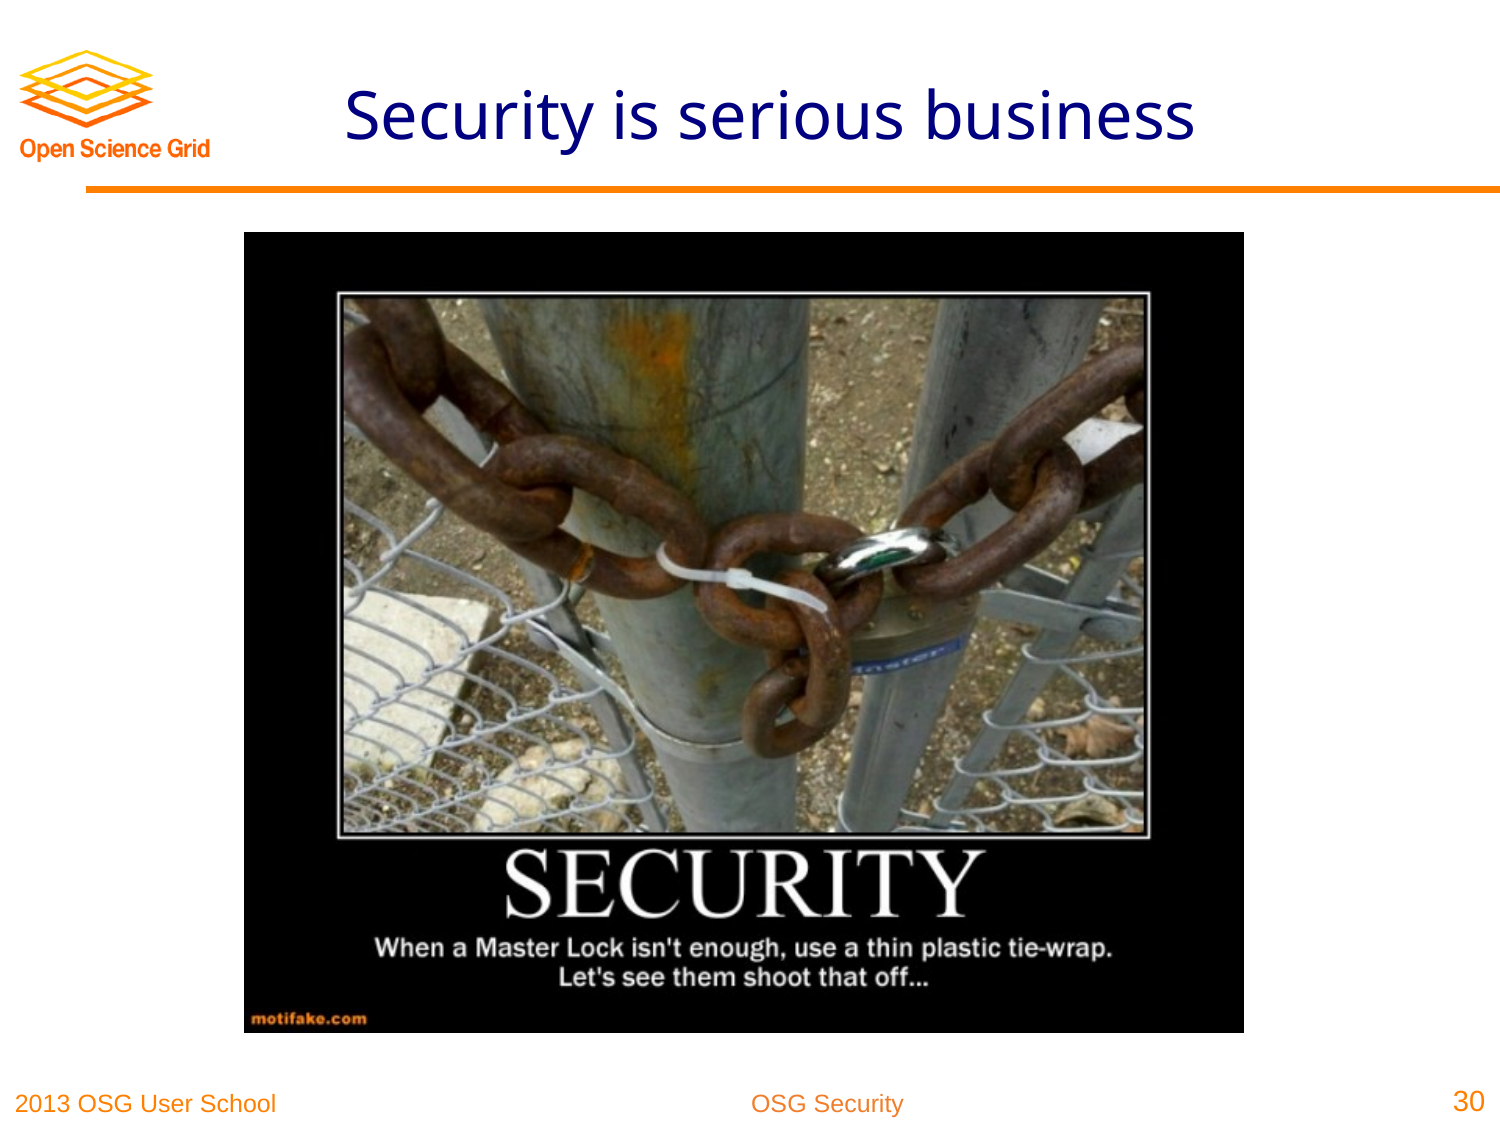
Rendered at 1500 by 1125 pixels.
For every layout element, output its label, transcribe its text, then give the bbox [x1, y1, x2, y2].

text_box <number> [1431, 1050, 1500, 1125]
picture [244, 232, 1244, 1033]
picture [0, 27, 201, 179]
title Security is serious business [201, 18, 1342, 207]
